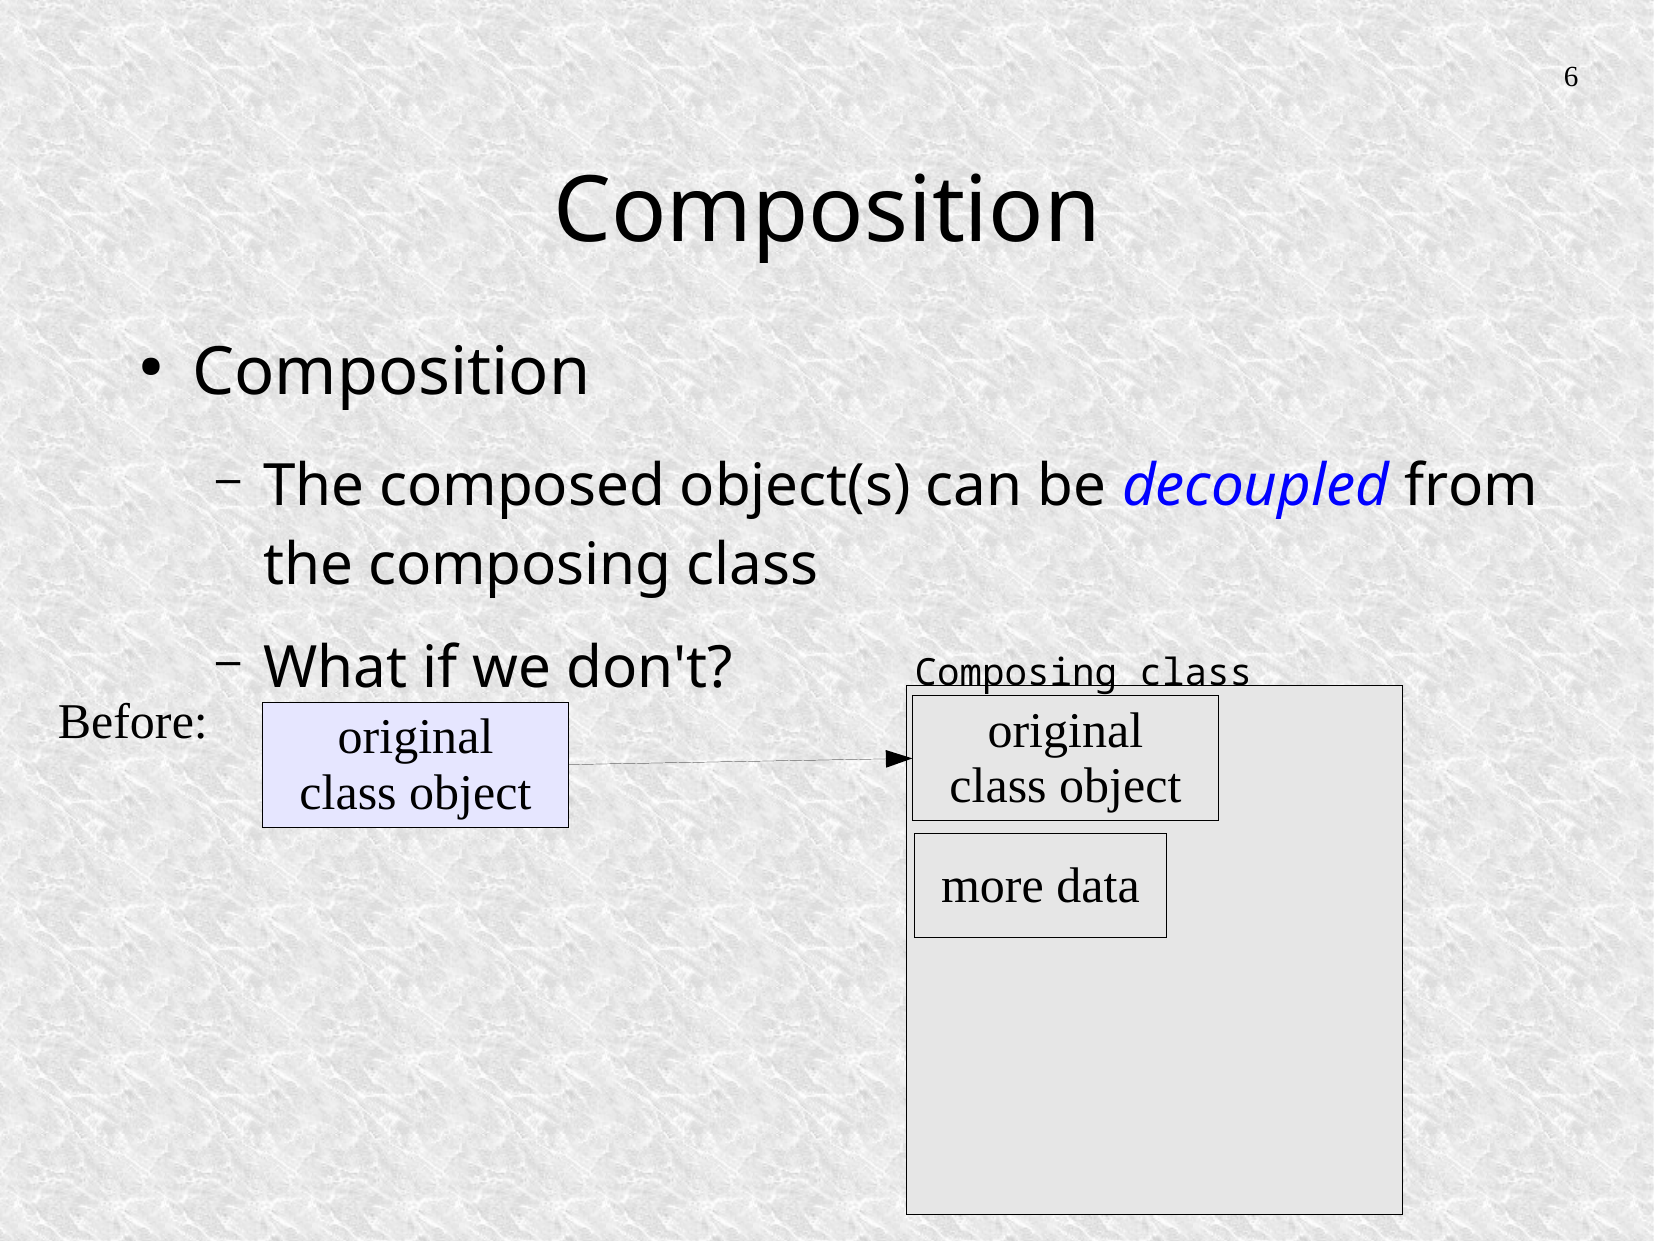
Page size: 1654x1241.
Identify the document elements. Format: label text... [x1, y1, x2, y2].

text_box Composing class [914, 645, 1253, 690]
picture [0, 0, 1654, 1241]
text_box [906, 685, 1403, 1215]
title Composition [121, 102, 1534, 311]
text_box more data [914, 833, 1167, 938]
text_box original class object [912, 695, 1219, 821]
text_box Before: [57, 694, 209, 762]
text_box original class object [262, 702, 569, 828]
list Composition The composed object(s) can be decoupled from the composing class What if we don't? [121, 323, 1575, 1162]
